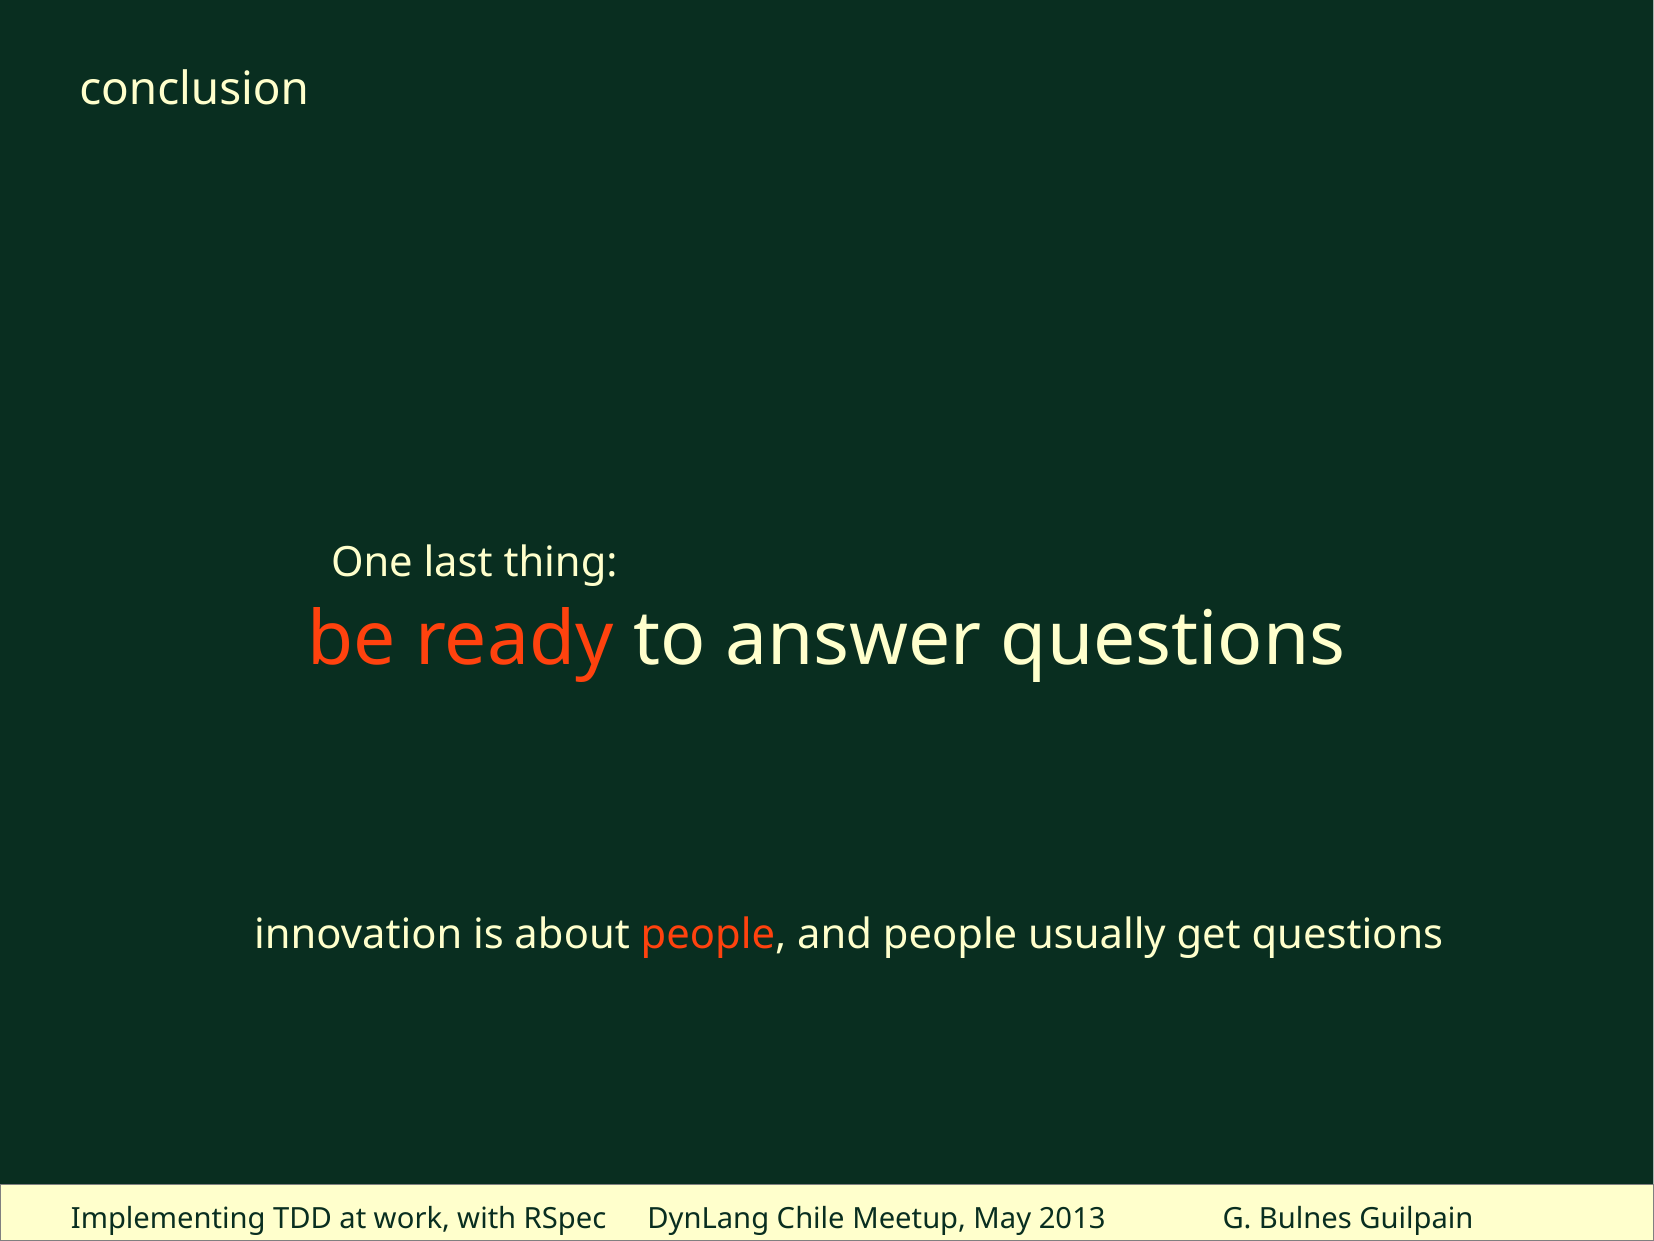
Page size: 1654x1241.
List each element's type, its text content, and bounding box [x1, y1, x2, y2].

subtitle be ready to answer questions [82, 49, 1571, 1171]
text_box One last thing: [316, 496, 624, 559]
text_box innovation is about people, and people usually get questions [239, 868, 1415, 931]
text_box conclusion [64, 48, 273, 115]
text_box G. Bulnes Guilpain [1207, 1190, 1435, 1239]
text_box DynLang Chile Meetup, May 2013 [632, 1190, 1021, 1239]
text_box [0, 1184, 1654, 1241]
text_box Implementing TDD at work, with RSpec [56, 1190, 506, 1239]
